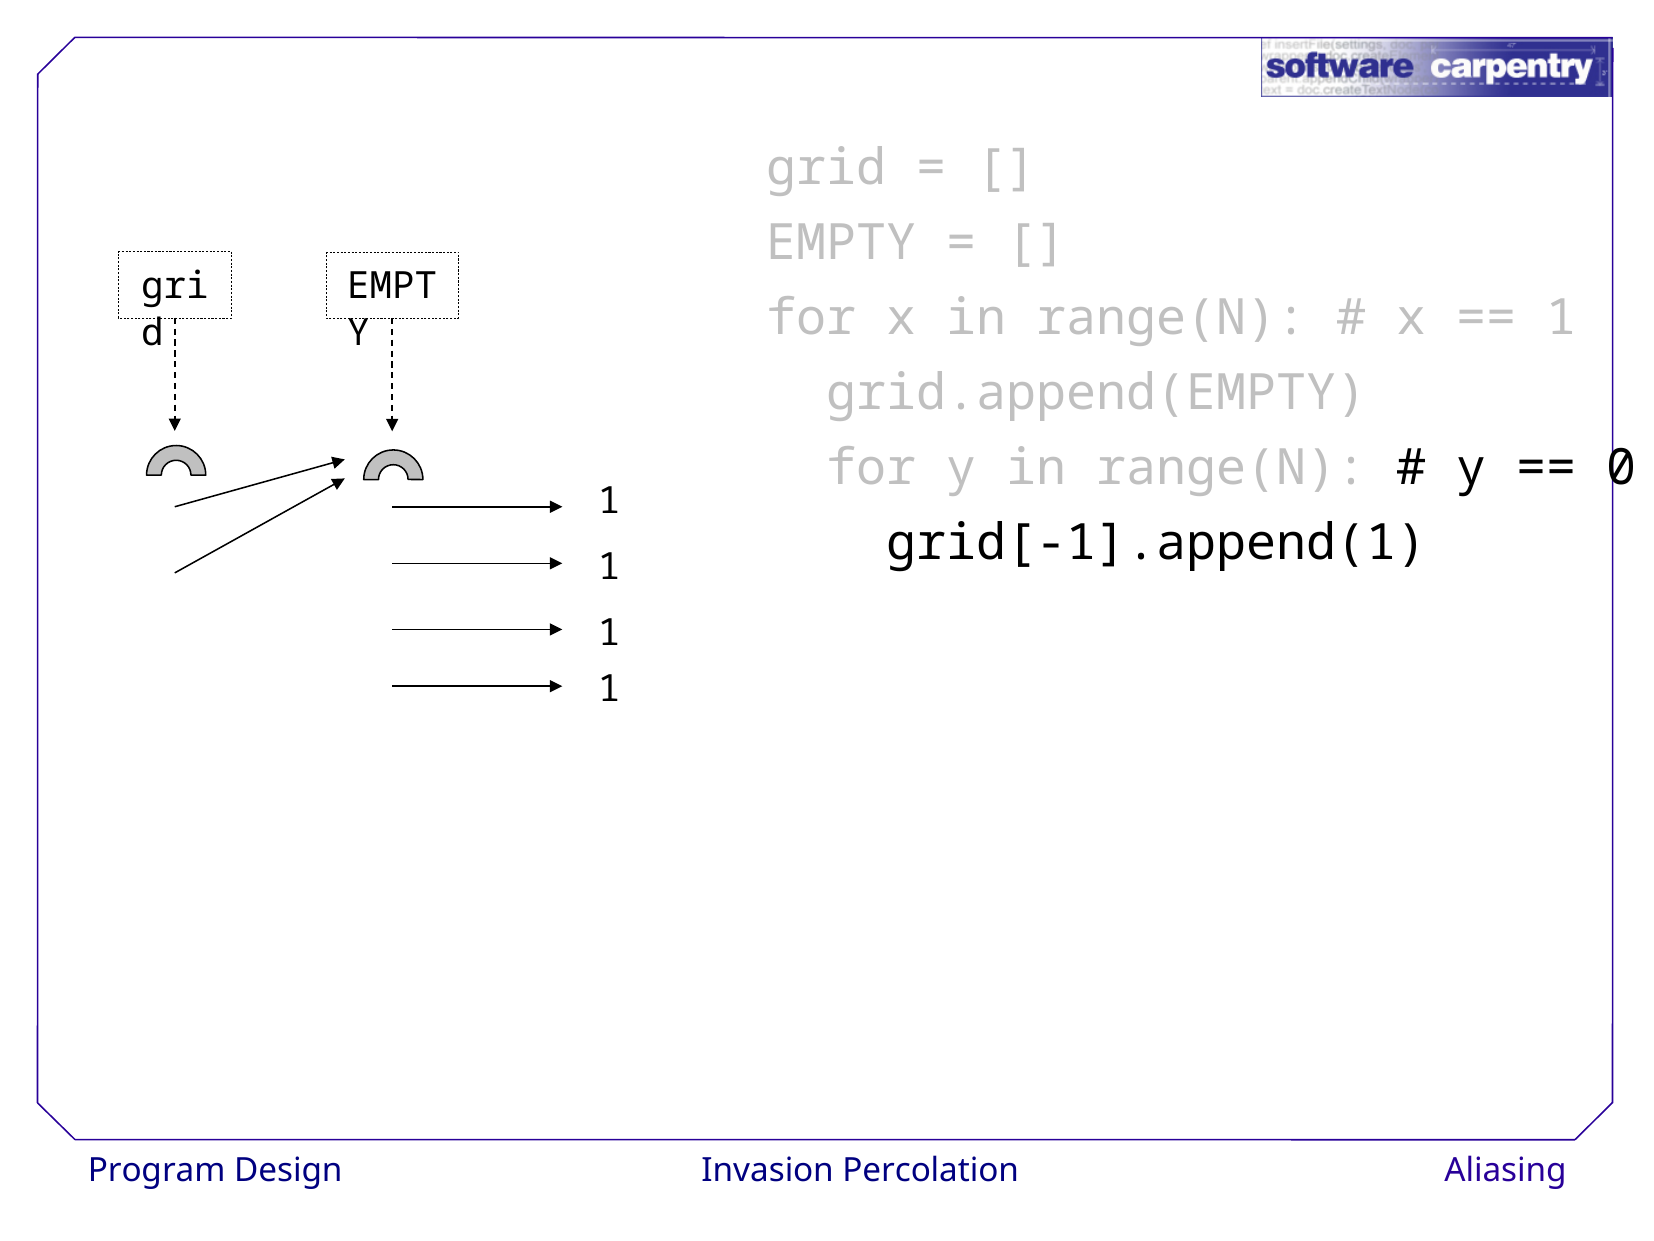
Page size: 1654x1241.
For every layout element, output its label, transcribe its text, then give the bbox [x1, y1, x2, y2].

picture [1261, 39, 1613, 97]
text_box 1 [571, 535, 647, 591]
text_box [146, 445, 206, 476]
text_box [363, 449, 423, 480]
text_box grid = [] EMPTY = [] for x in range(N): # x == 1 grid.append(EMPTY) for y in range(N): # y == 0 grid[-1].append(1) [751, 112, 1432, 999]
text_box 1 [571, 648, 647, 724]
table_cell [364, 706, 424, 781]
table_cell [364, 555, 424, 630]
text_box EMPTY [326, 251, 459, 319]
text_box grid [118, 251, 232, 318]
table_cell [146, 554, 206, 629]
table_cell [364, 630, 424, 706]
text_box 1 [571, 591, 647, 648]
text_box 1 [571, 459, 647, 535]
table_header [146, 478, 206, 554]
table_header [364, 479, 424, 555]
